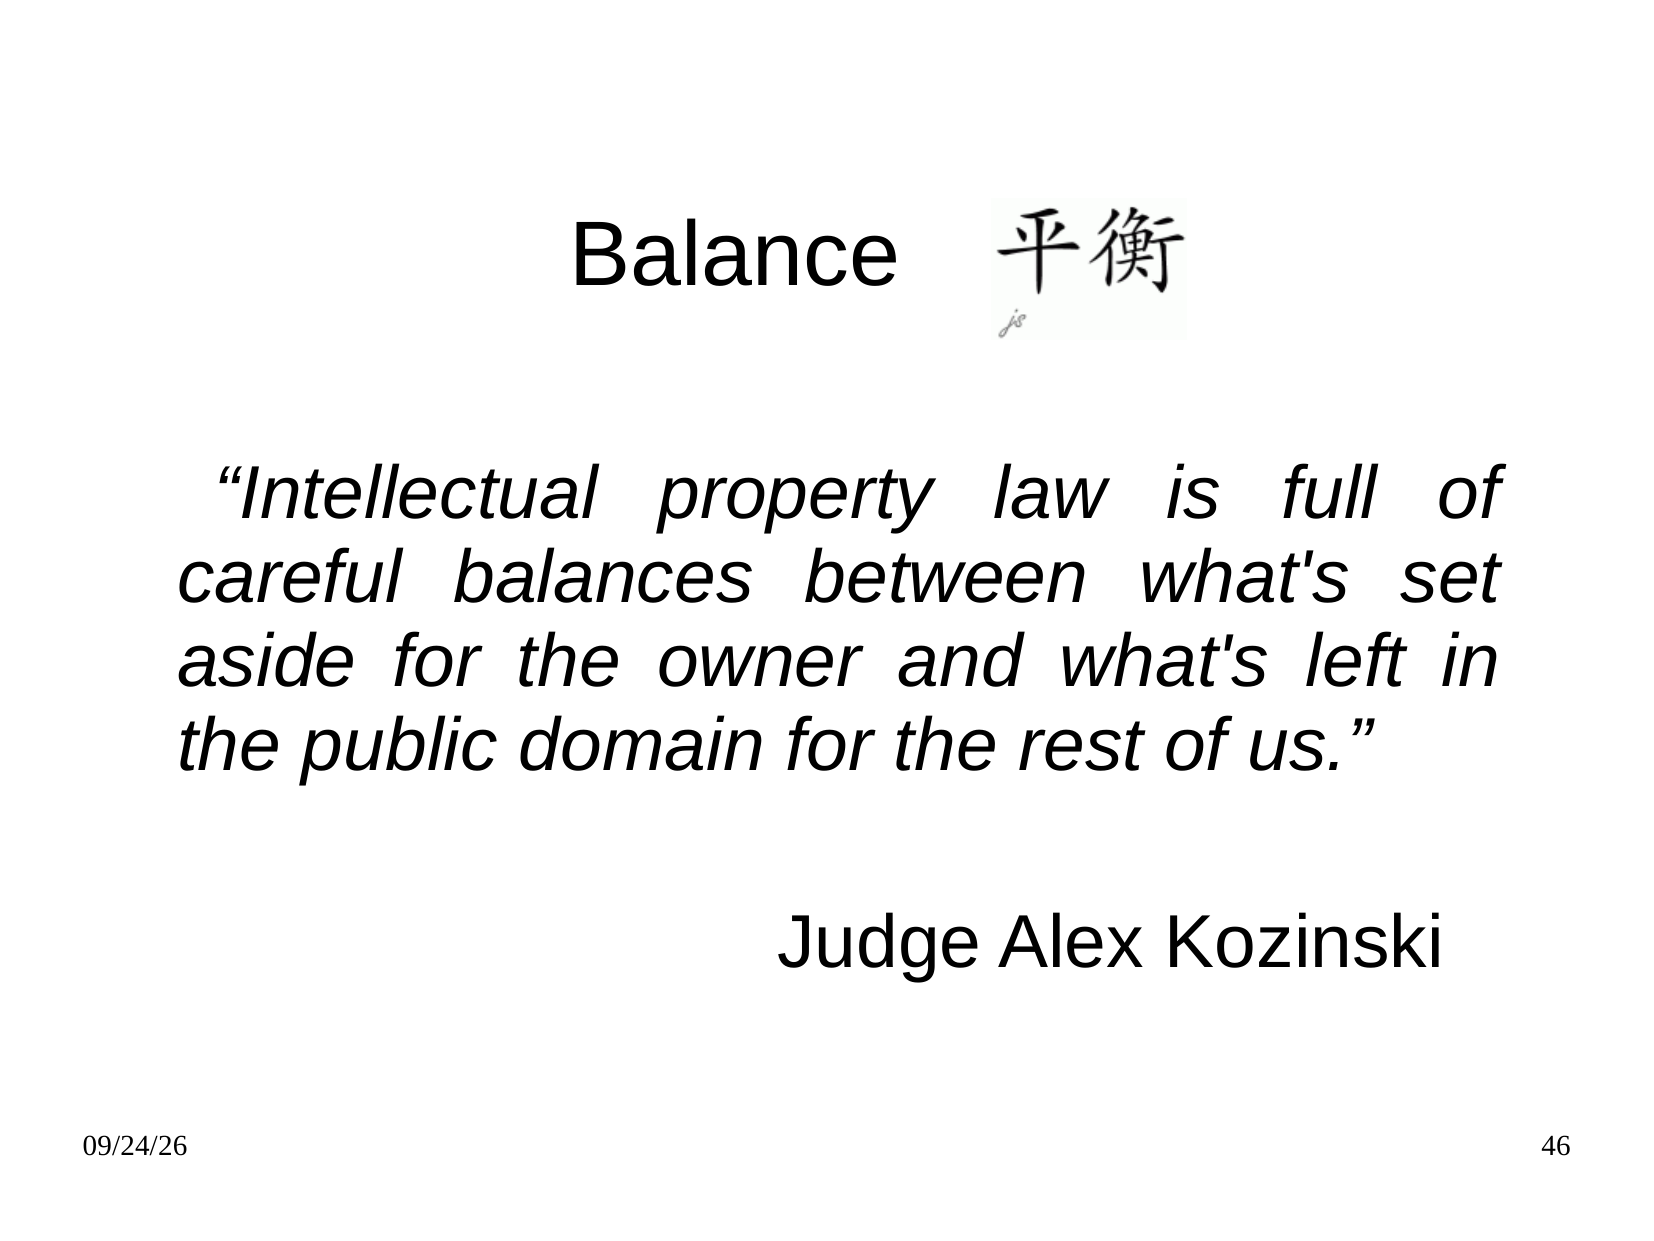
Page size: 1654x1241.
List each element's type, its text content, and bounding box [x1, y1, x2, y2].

picture [991, 198, 1187, 340]
list “Intellectual property law is full of careful balances between what's set aside for the owner and what's left in the public domain for the rest of us.” Judge Alex Kozinski [177, 450, 1502, 984]
title Balance [82, 157, 1388, 350]
